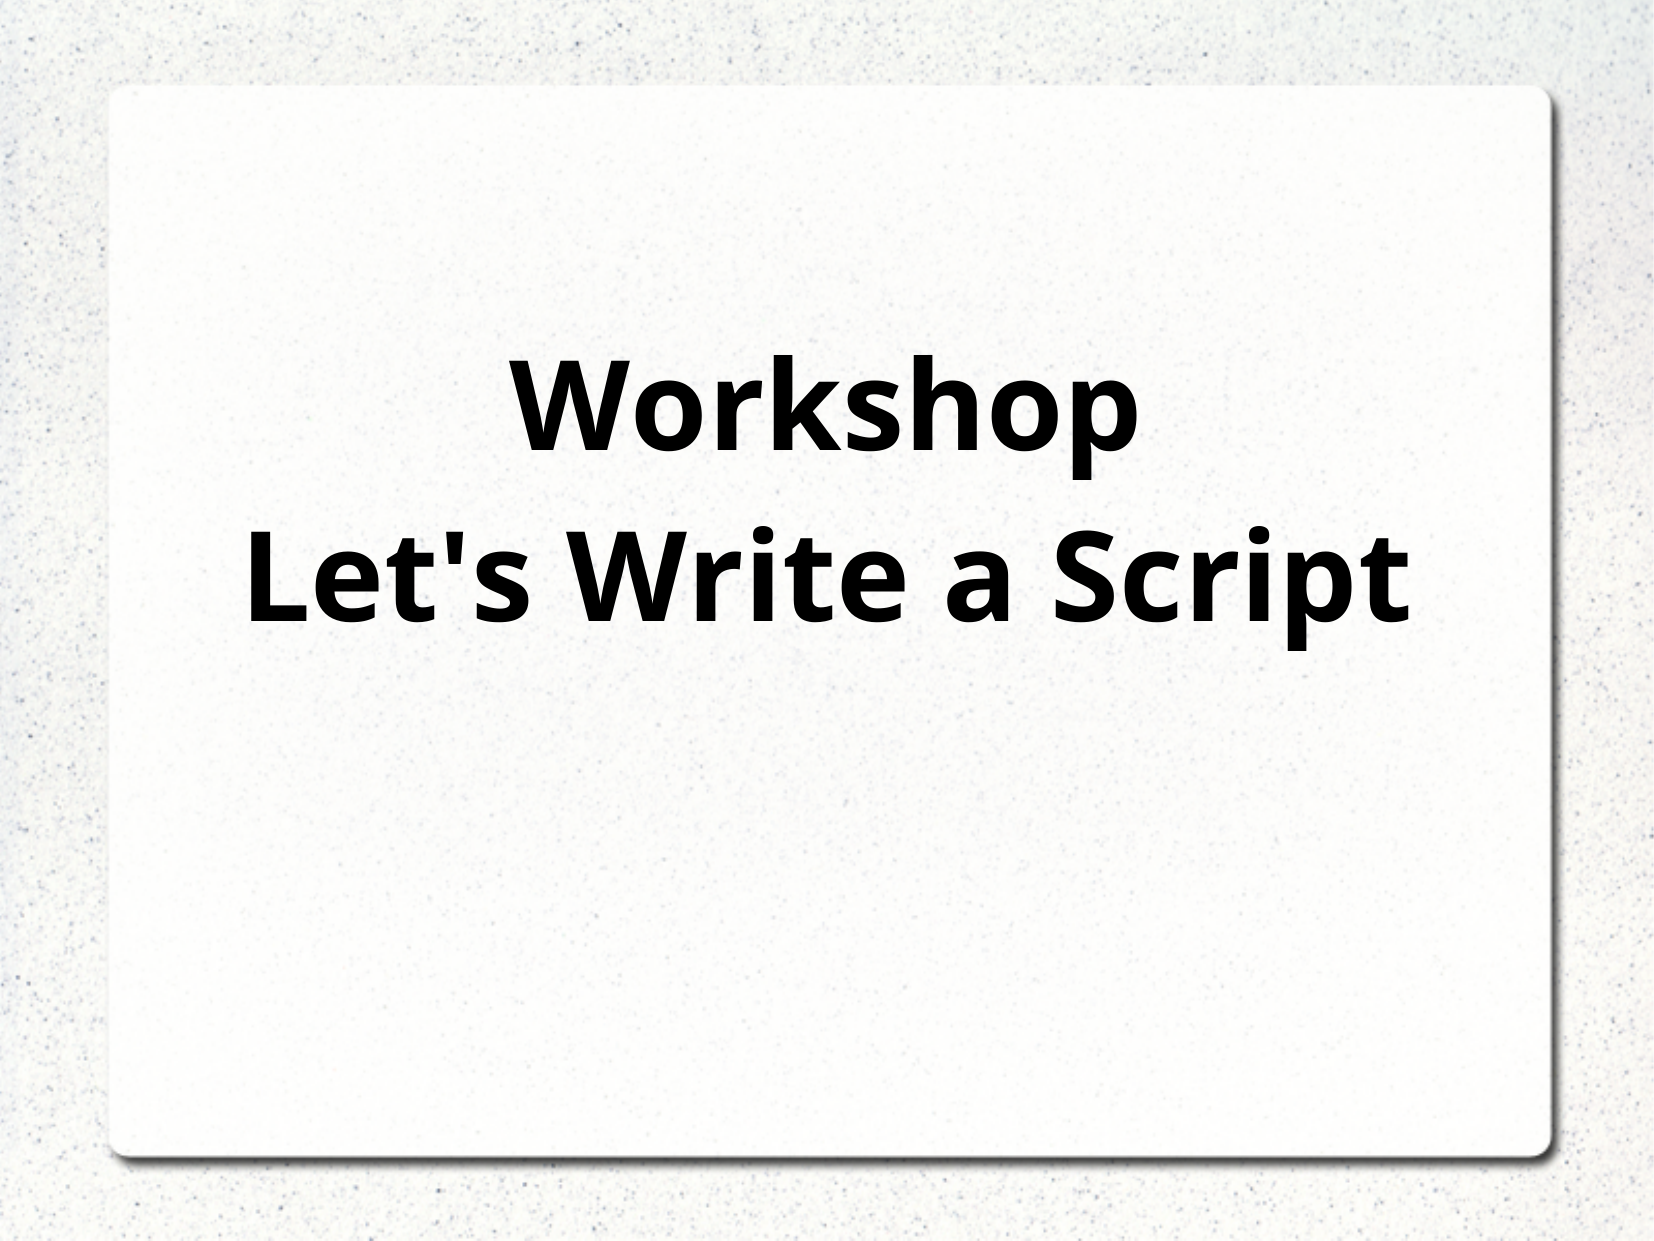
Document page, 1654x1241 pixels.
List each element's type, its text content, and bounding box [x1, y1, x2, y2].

title Workshop Let's Write a Script [118, 335, 1536, 640]
picture [0, 0, 1654, 1241]
